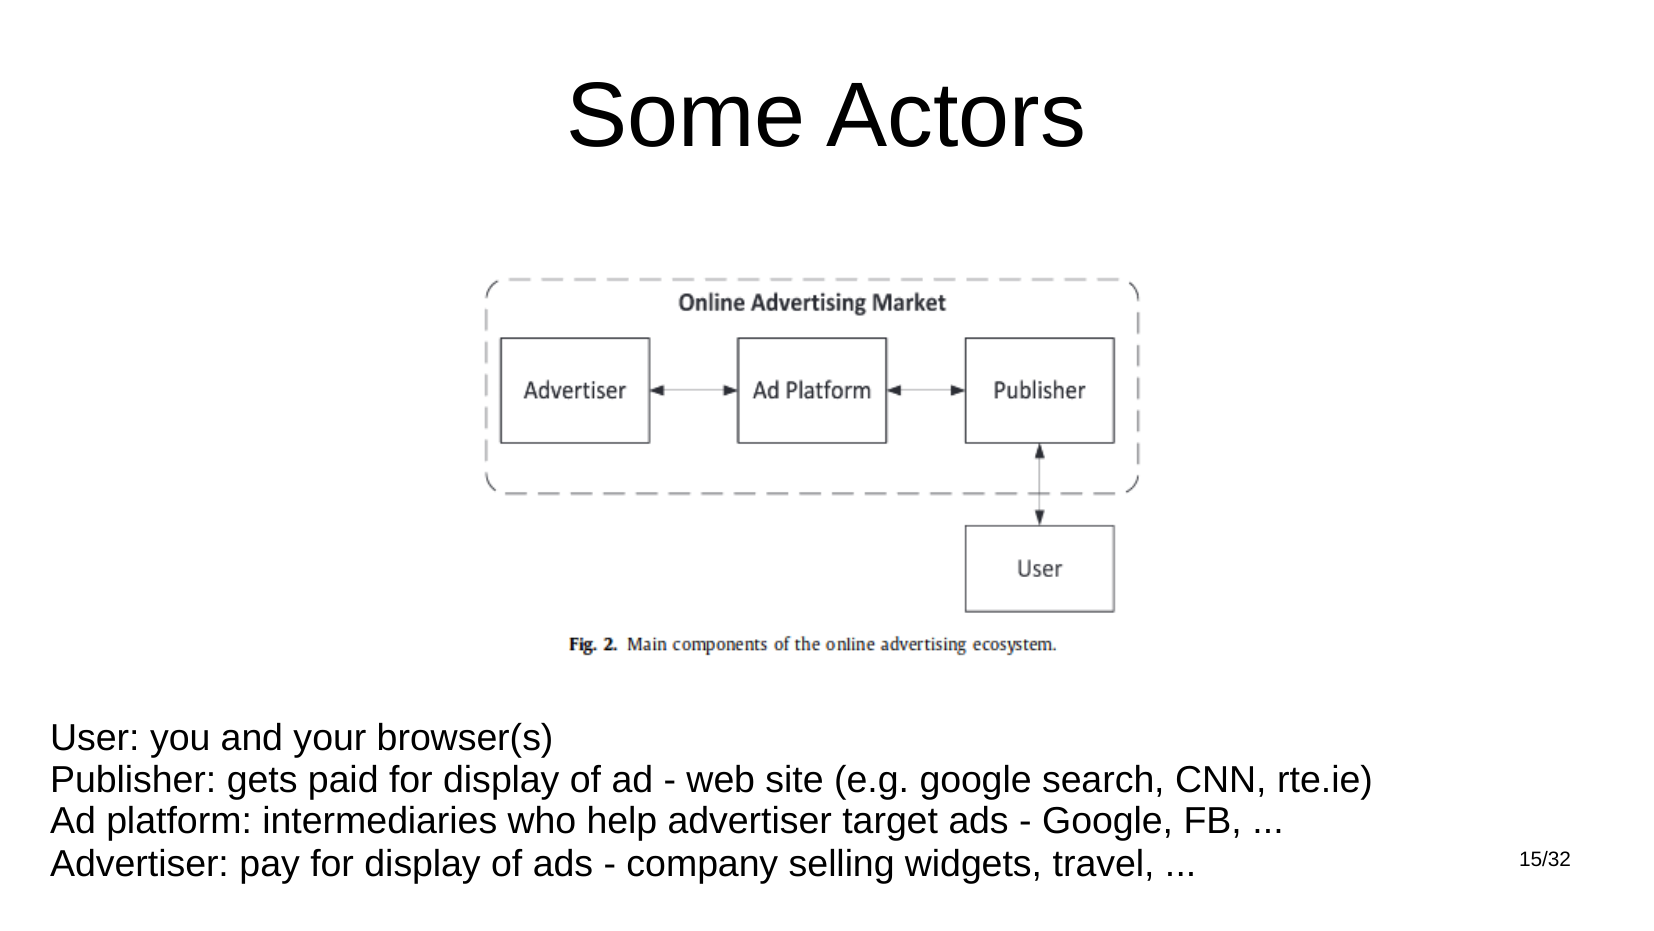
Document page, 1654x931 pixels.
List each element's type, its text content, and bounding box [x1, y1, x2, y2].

text_box User: you and your browser(s) Publisher: gets paid for display of ad - web site (e.g. google search, CNN, rte.ie) Ad platform: intermediaries who help advertiser target ads - Google, FB, ... Advertiser: pay for display of ads - company selling widgets, travel, ... [35, 708, 1465, 931]
title Some Actors [82, 37, 1571, 193]
picture [471, 261, 1192, 674]
